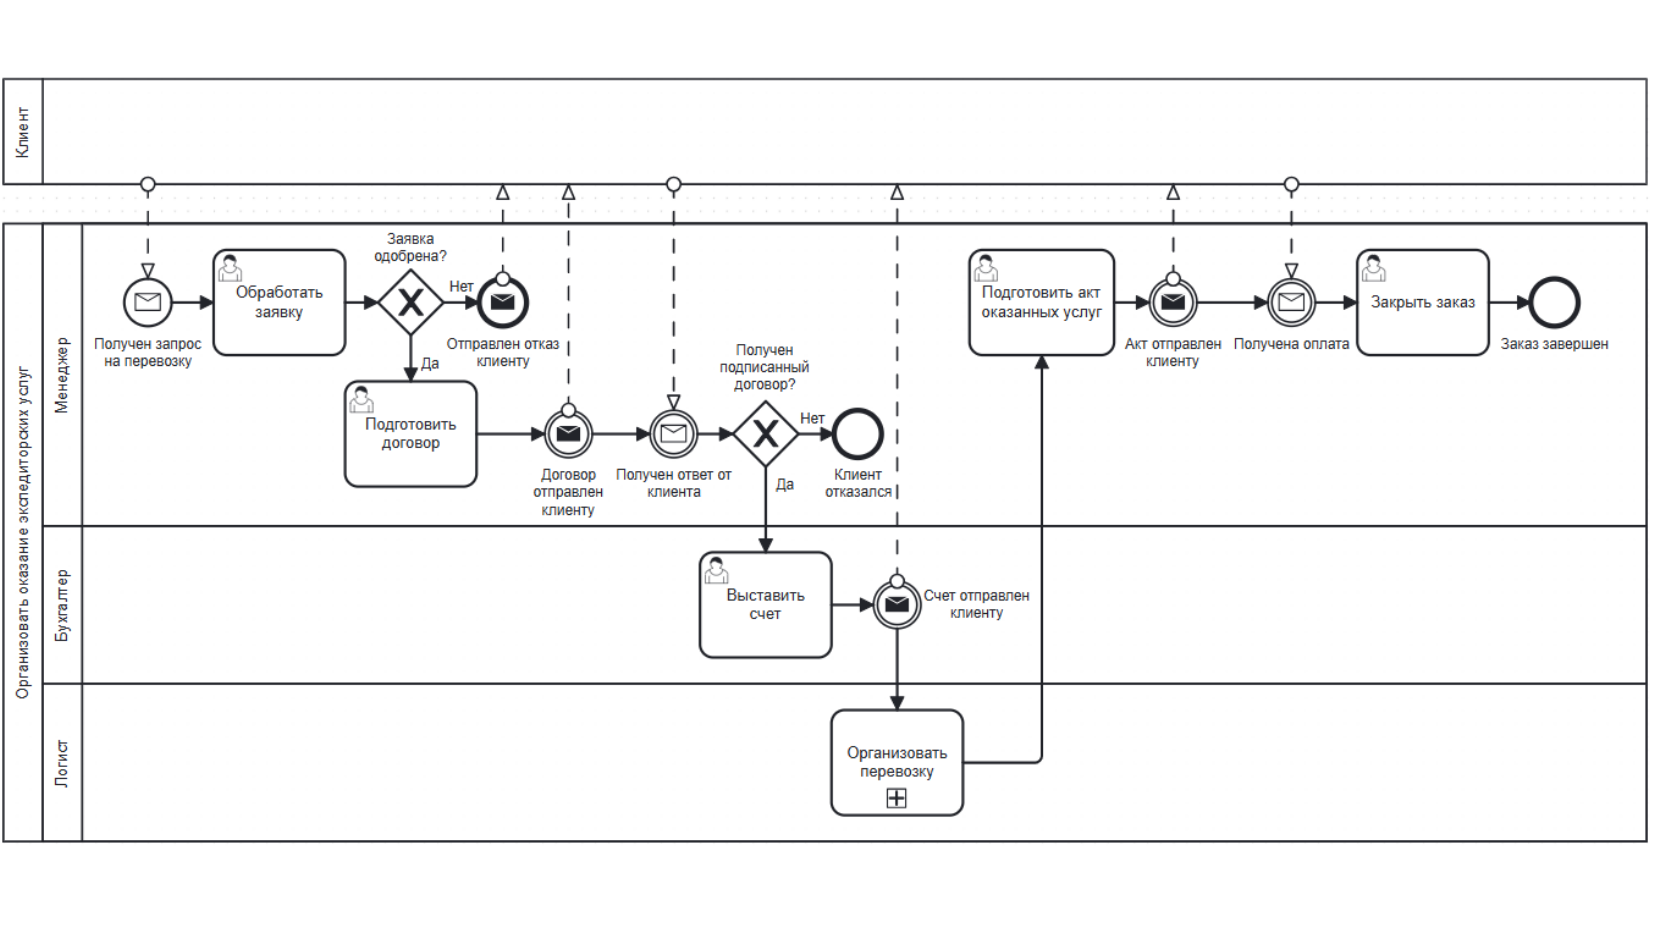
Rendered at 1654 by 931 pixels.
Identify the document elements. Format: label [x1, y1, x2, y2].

picture [0, 73, 1654, 851]
